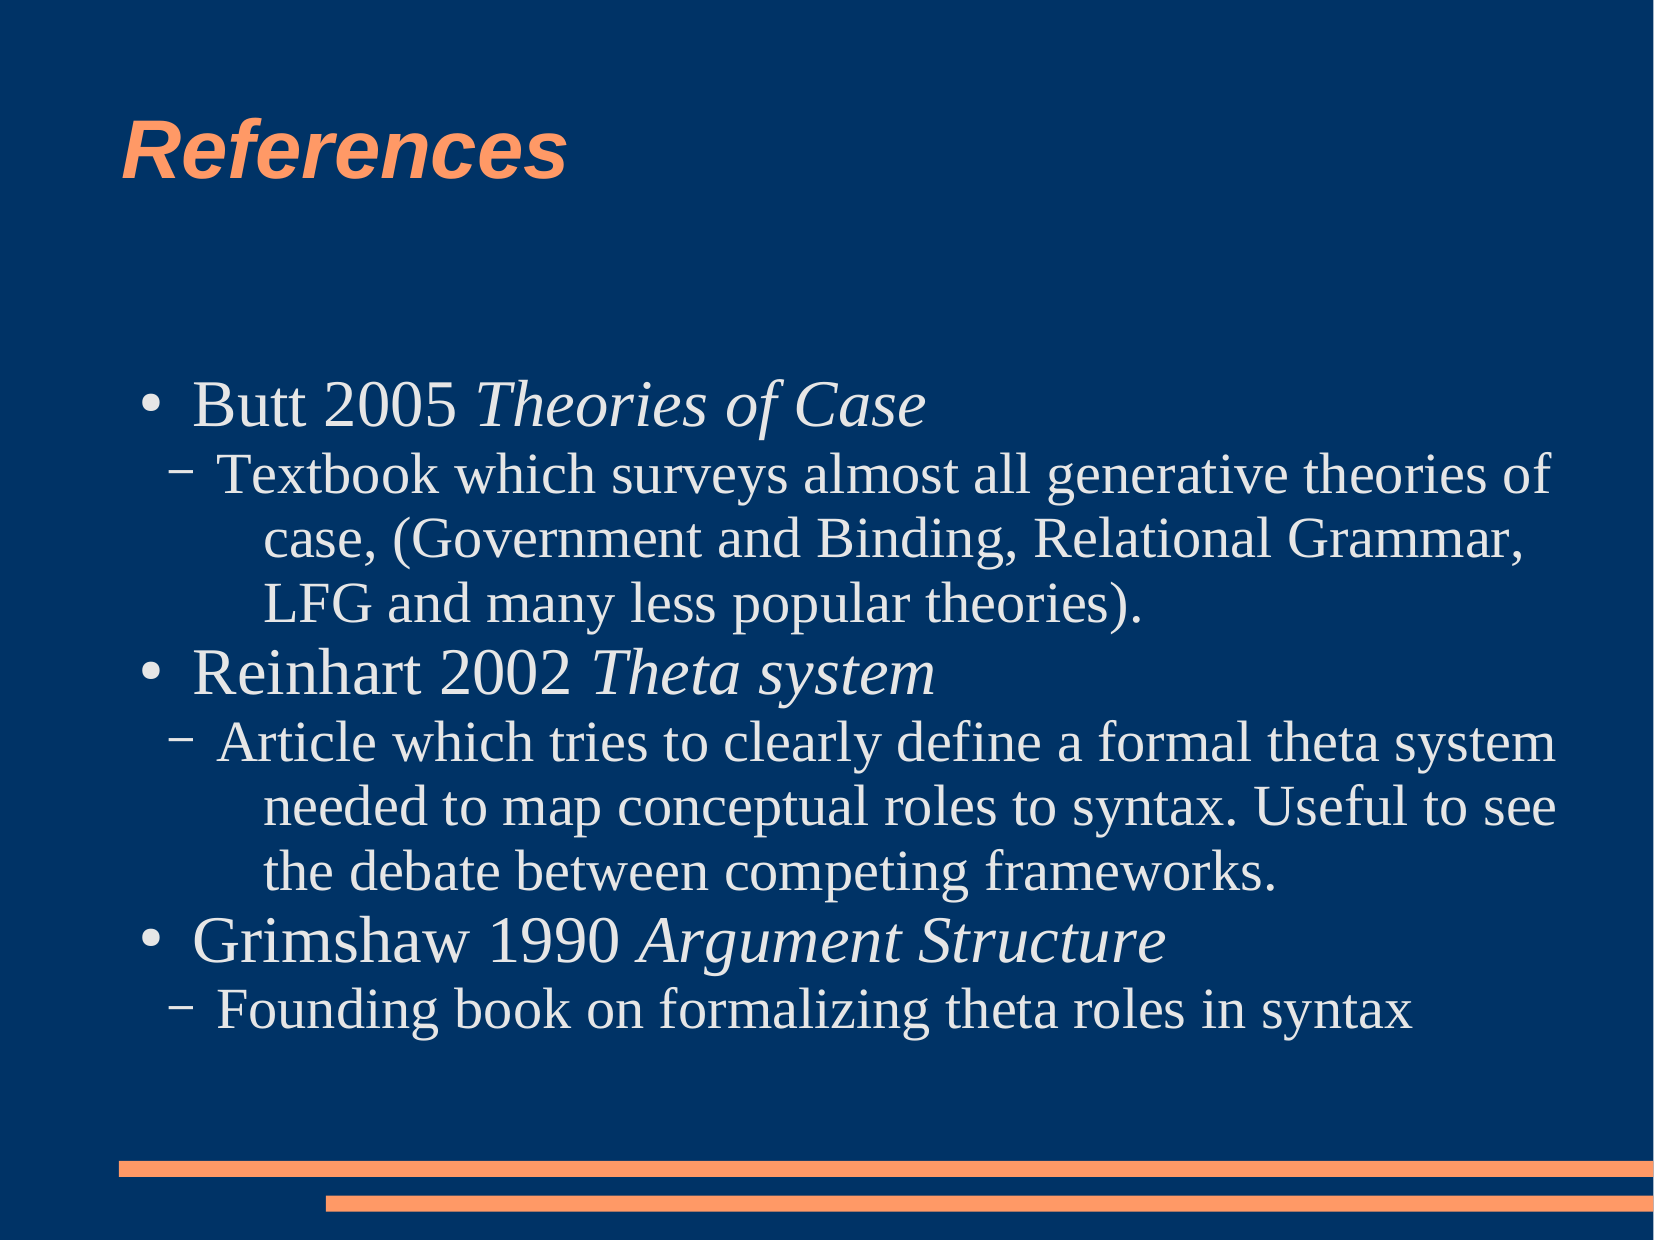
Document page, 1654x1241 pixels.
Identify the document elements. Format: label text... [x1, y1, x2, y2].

title References [121, 46, 1534, 254]
list Butt 2005 Theories of Case Textbook which surveys almost all generative theories of case, (Government and Binding, Relational Grammar, LFG and many less popular theories). Reinhart 2002 Theta system Article which tries to clearly define a formal theta system needed to map conceptual roles to syntax. Useful to see the debate between competing frameworks. Grimshaw 1990 Argument Structure Founding book on formalizing theta roles in syntax [121, 322, 1561, 1133]
